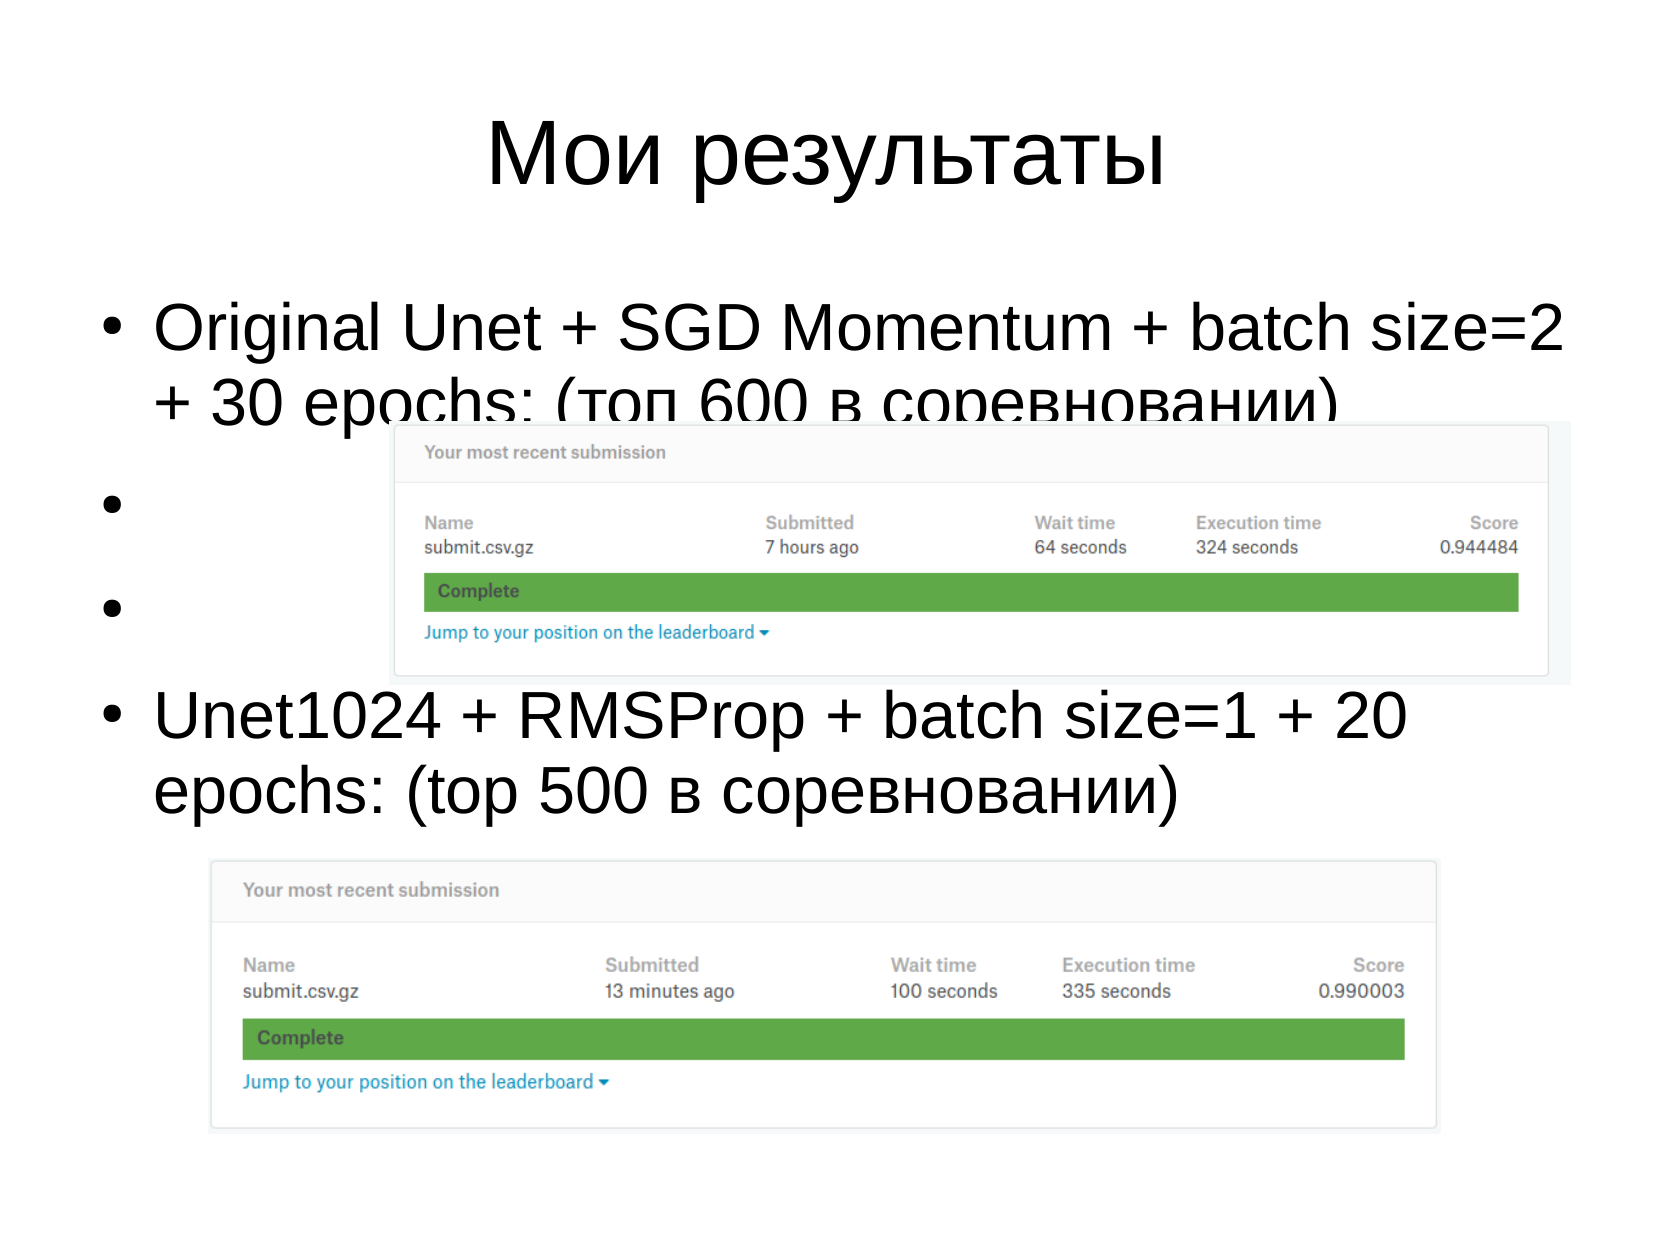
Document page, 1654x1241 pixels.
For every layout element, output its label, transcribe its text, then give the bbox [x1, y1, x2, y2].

title Мои результаты [82, 49, 1571, 257]
list Original Unet + SGD Momentum + batch size=2 + 30 epochs: (топ 600 в соревновании) Unet1024 + RMSProp + batch size=1 + 20 epochs: (top 500 в соревновании) [82, 290, 1571, 1010]
picture [208, 858, 1441, 1134]
picture [389, 421, 1571, 686]
